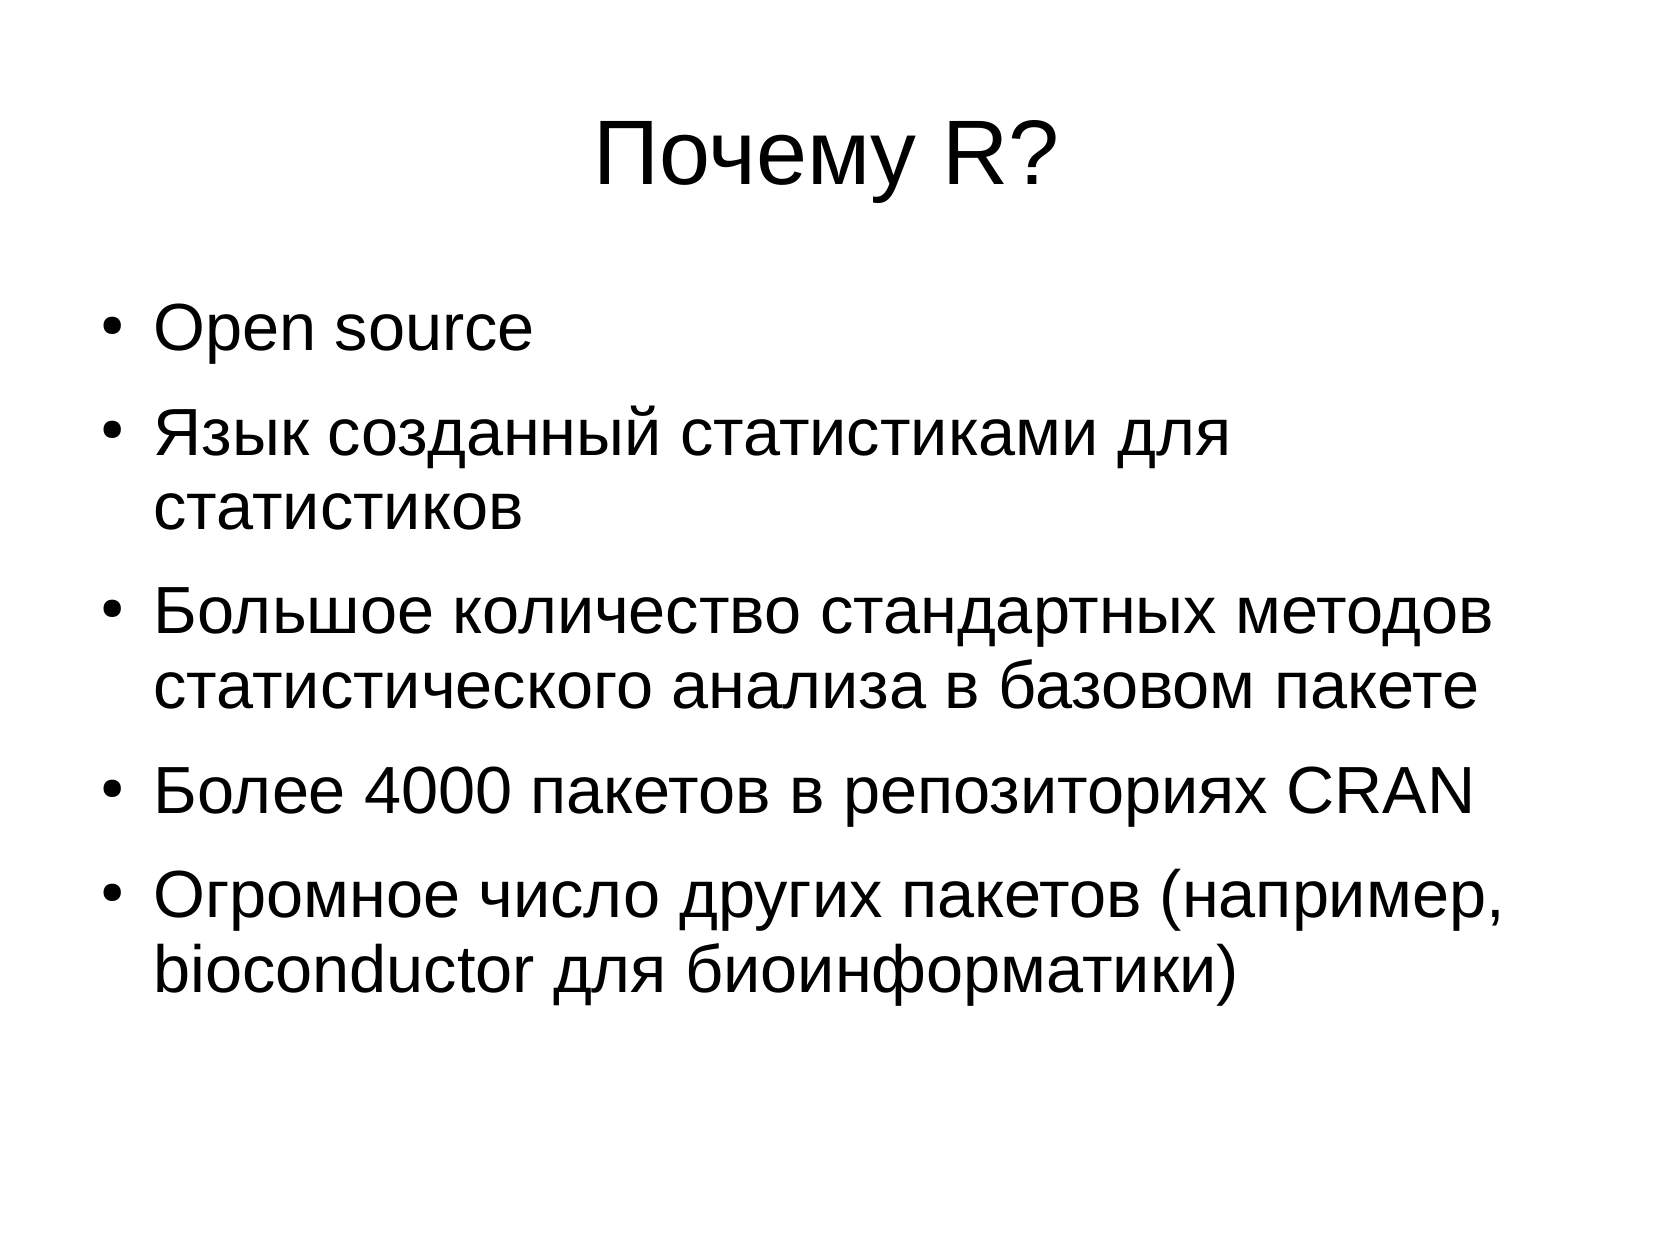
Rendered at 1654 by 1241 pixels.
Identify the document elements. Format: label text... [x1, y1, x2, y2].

list Open source Язык созданный статистиками для статистиков Большое количество стандартных методов статистического анализа в базовом пакете Более 4000 пакетов в репозиториях CRAN Огромное число других пакетов (например, bioconductor для биоинформатики) [82, 290, 1538, 1111]
title Почему R? [82, 49, 1571, 257]
